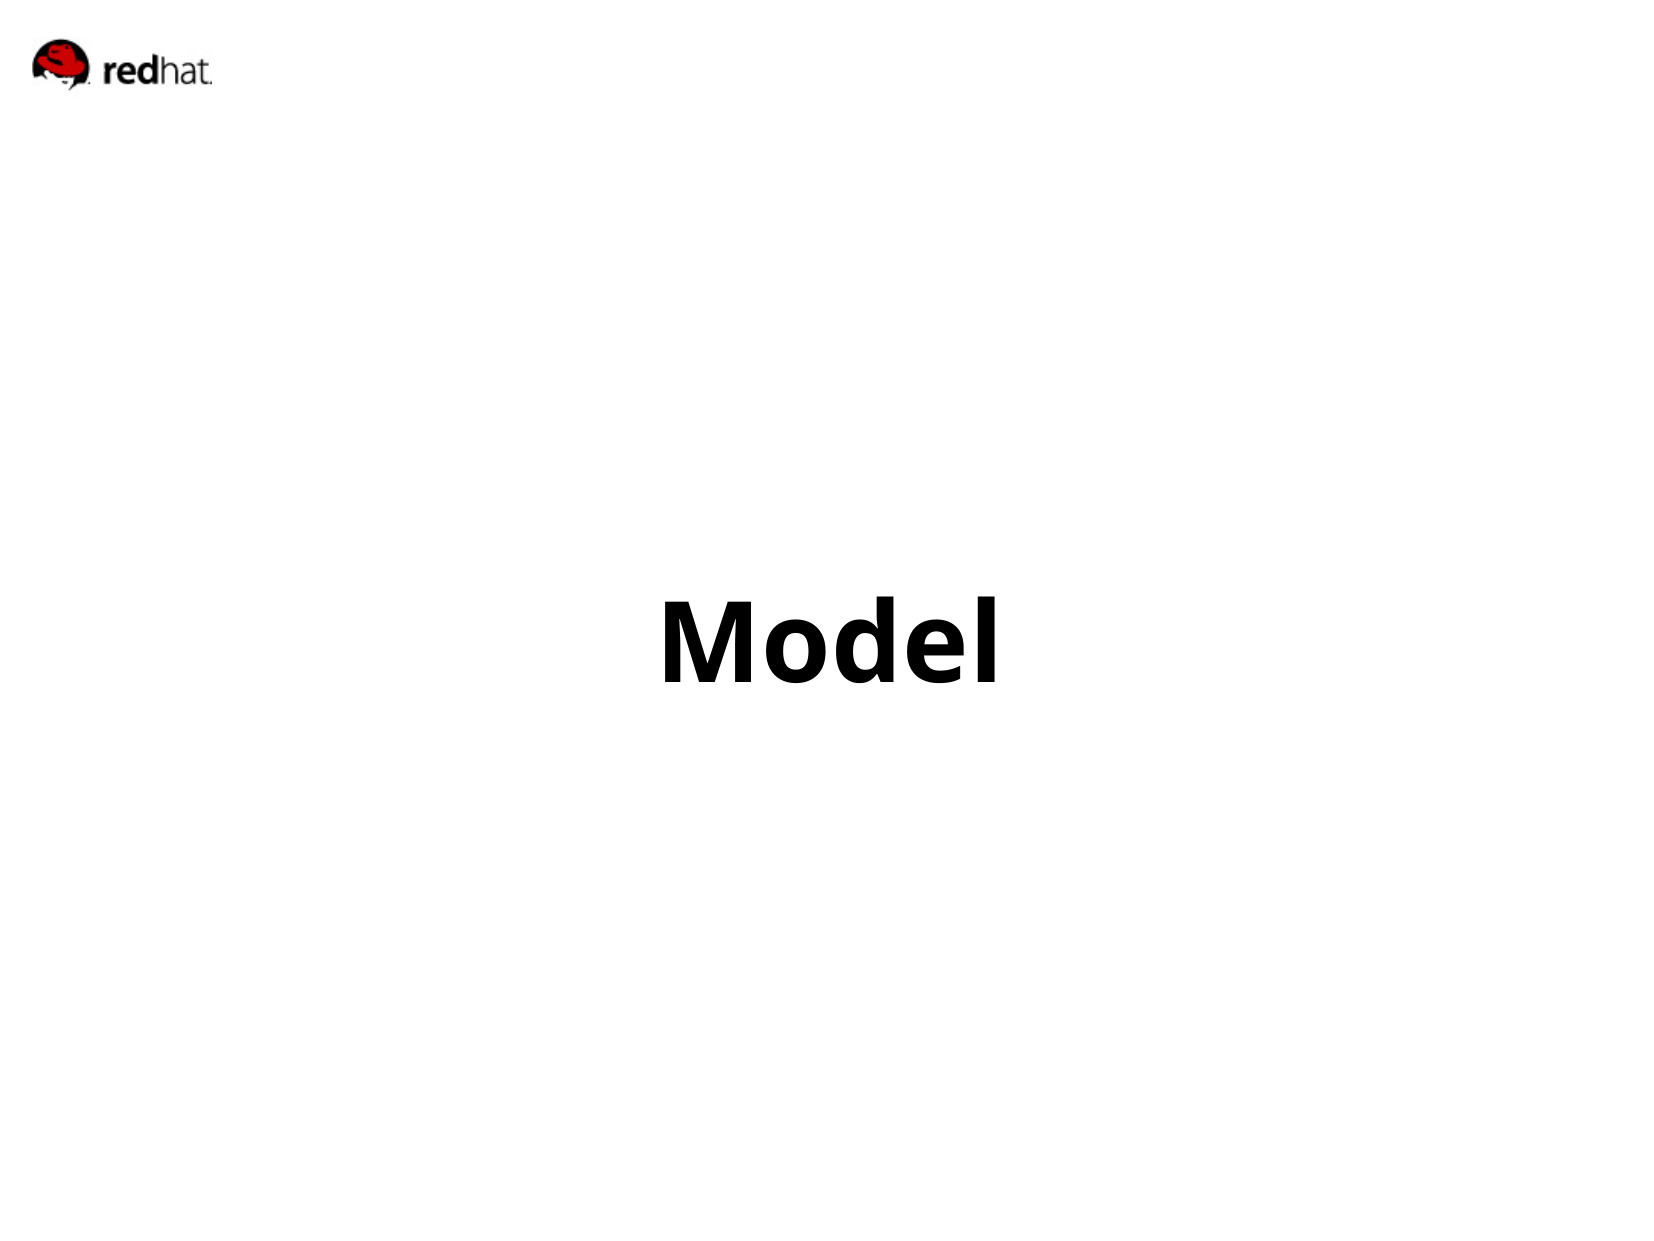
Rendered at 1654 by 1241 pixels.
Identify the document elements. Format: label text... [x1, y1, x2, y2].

title Model [123, 535, 1536, 743]
picture [31, 37, 212, 98]
